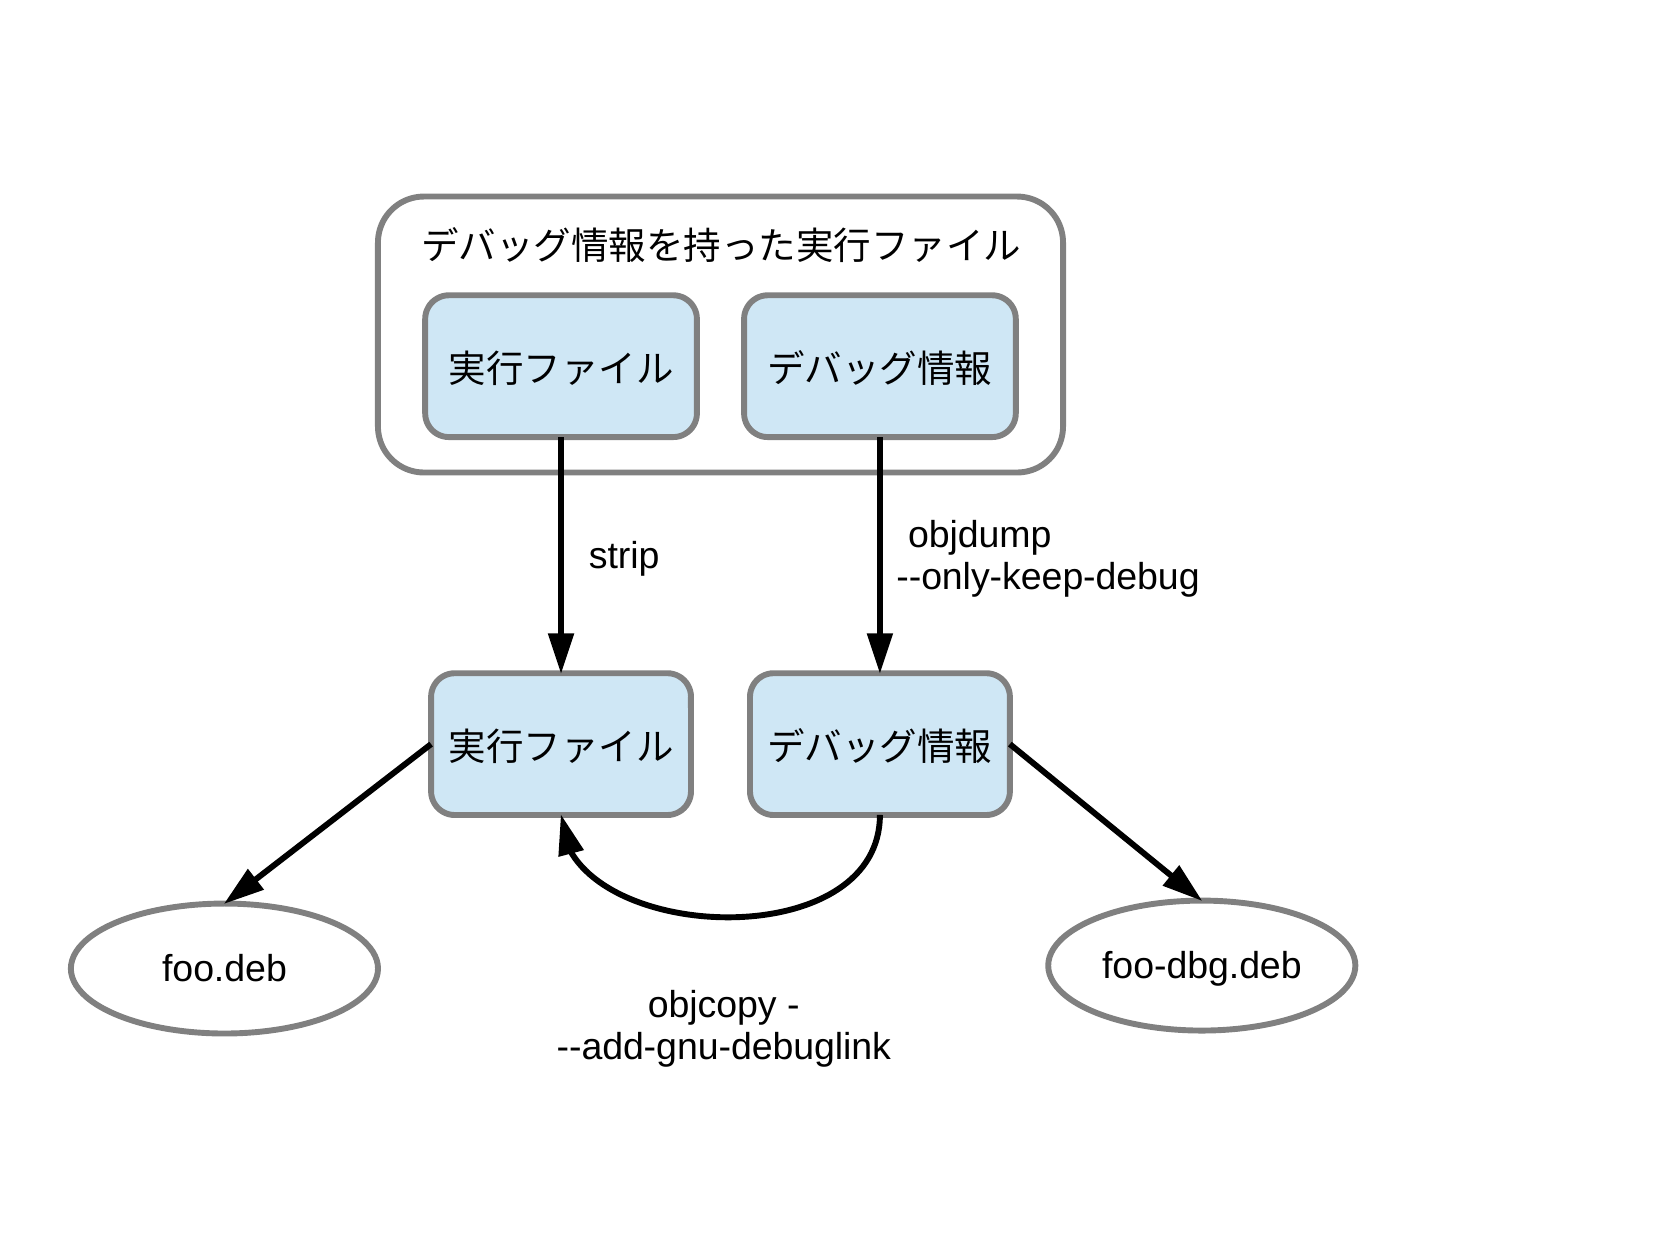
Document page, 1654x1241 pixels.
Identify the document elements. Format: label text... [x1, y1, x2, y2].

text_box objcopy - --add-gnu-debuglink [472, 976, 976, 1075]
text_box 実行ファイル [431, 673, 692, 816]
text_box デバッグ情報 [744, 295, 1016, 438]
text_box デバッグ情報 [750, 673, 1010, 816]
text_box 実行ファイル [425, 295, 697, 438]
text_box foo-dbg.deb [1048, 900, 1356, 1031]
text_box foo.deb [70, 903, 379, 1034]
text_box デバッグ情報を持った実行ファイル [354, 208, 1089, 271]
text_box [393, 196, 1048, 208]
text_box [377, 271, 1064, 473]
